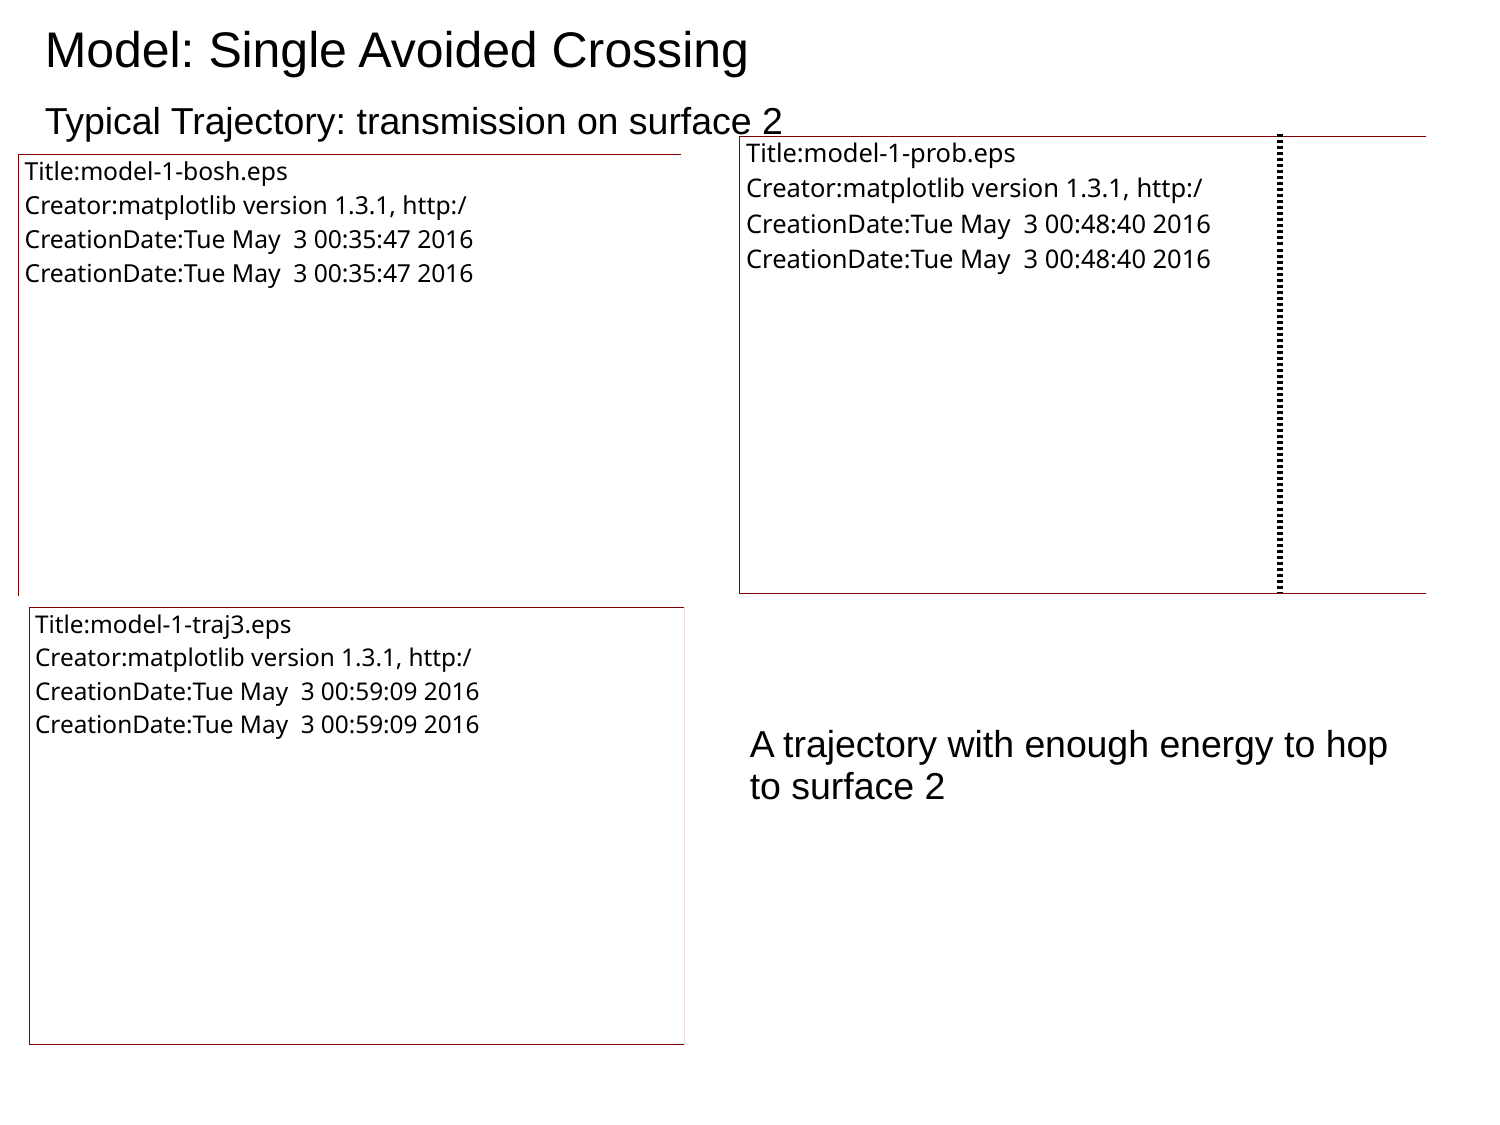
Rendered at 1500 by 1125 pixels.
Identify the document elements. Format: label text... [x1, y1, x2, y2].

picture [737, 134, 1426, 594]
text_box A trajectory with enough energy to hop to surface 2 [735, 716, 1426, 816]
text_box Model: Single Avoided Crossing [30, 15, 1486, 87]
picture [27, 605, 685, 1045]
picture [16, 152, 681, 596]
text_box Typical Trajectory: transmission on surface 2 [30, 93, 961, 150]
